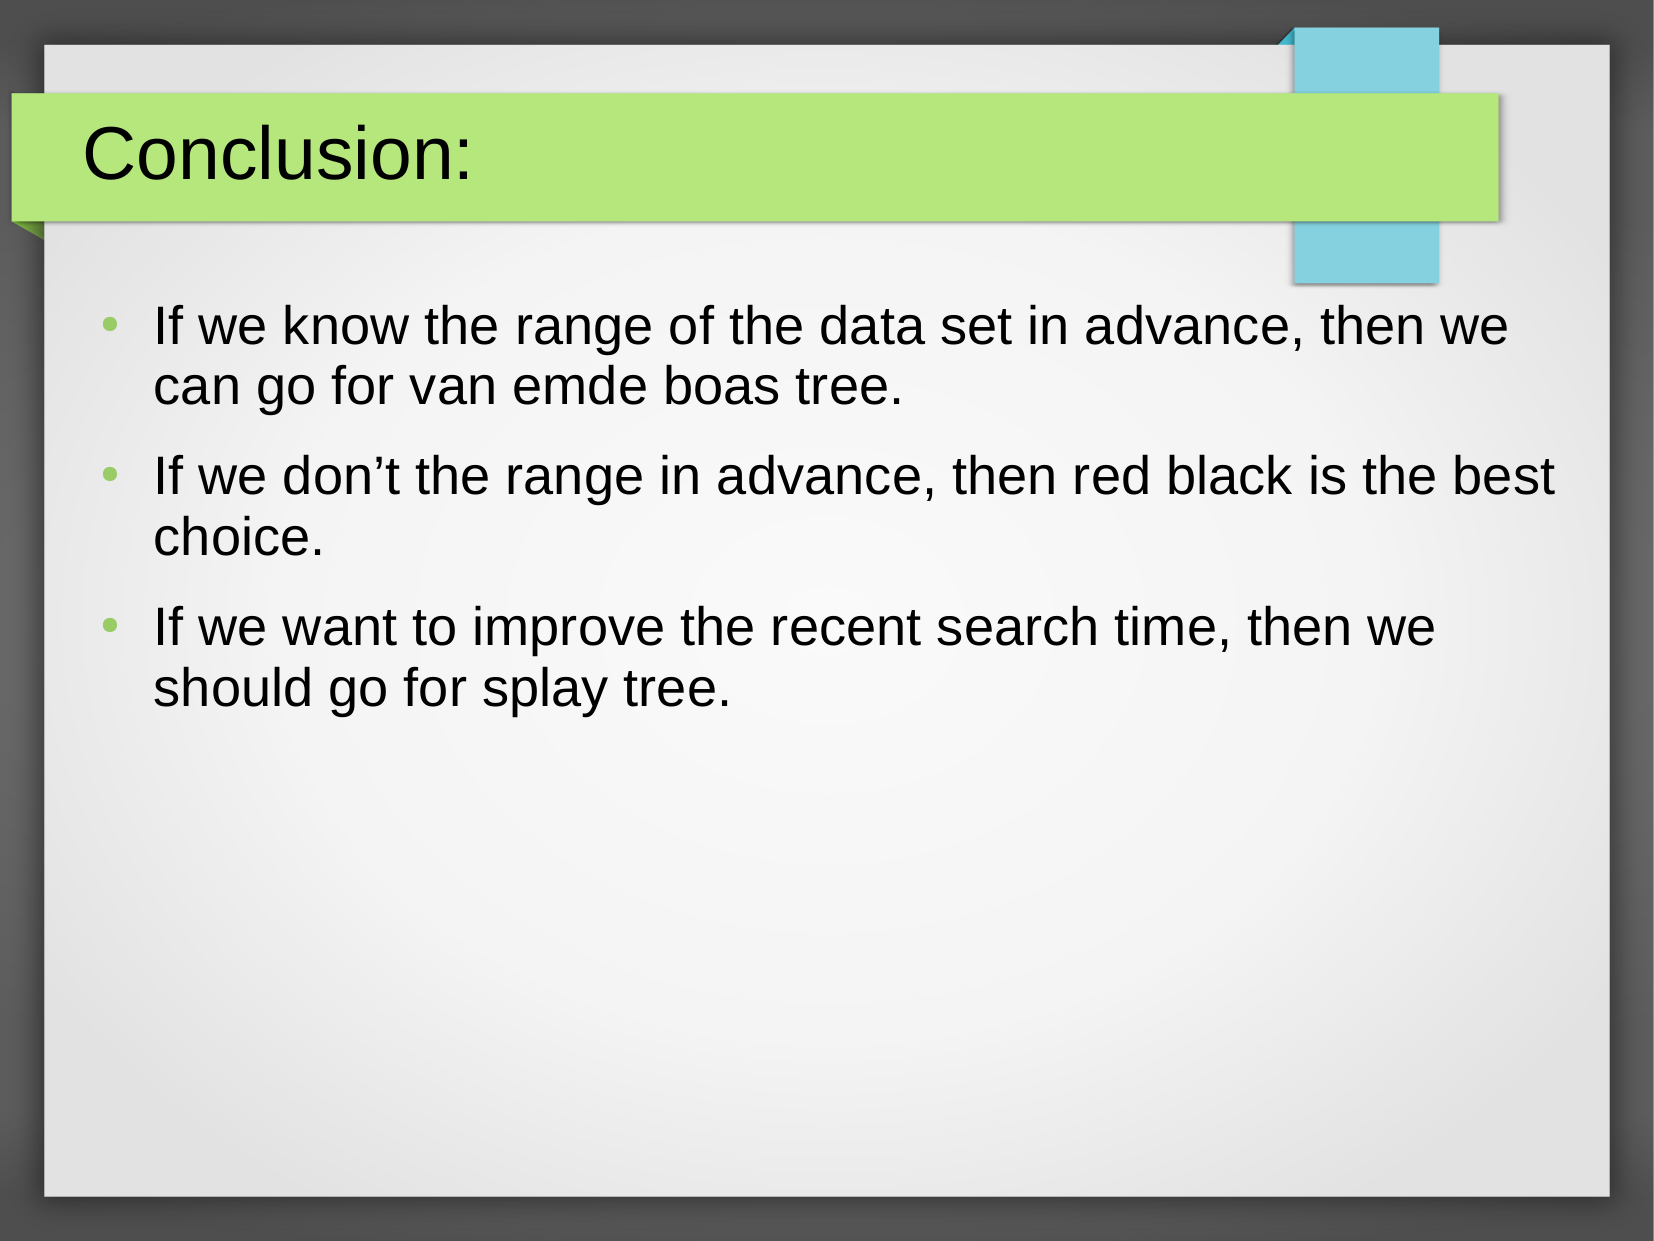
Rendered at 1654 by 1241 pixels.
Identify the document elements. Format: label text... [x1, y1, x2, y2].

title Conclusion: [82, 94, 1264, 213]
list If we know the range of the data set in advance, then we can go for van emde boas tree. If we don’t the range in advance, then red black is the best choice. If we want to improve the recent search time, then we should go for splay tree. [82, 295, 1571, 1015]
picture [0, 0, 1654, 1241]
